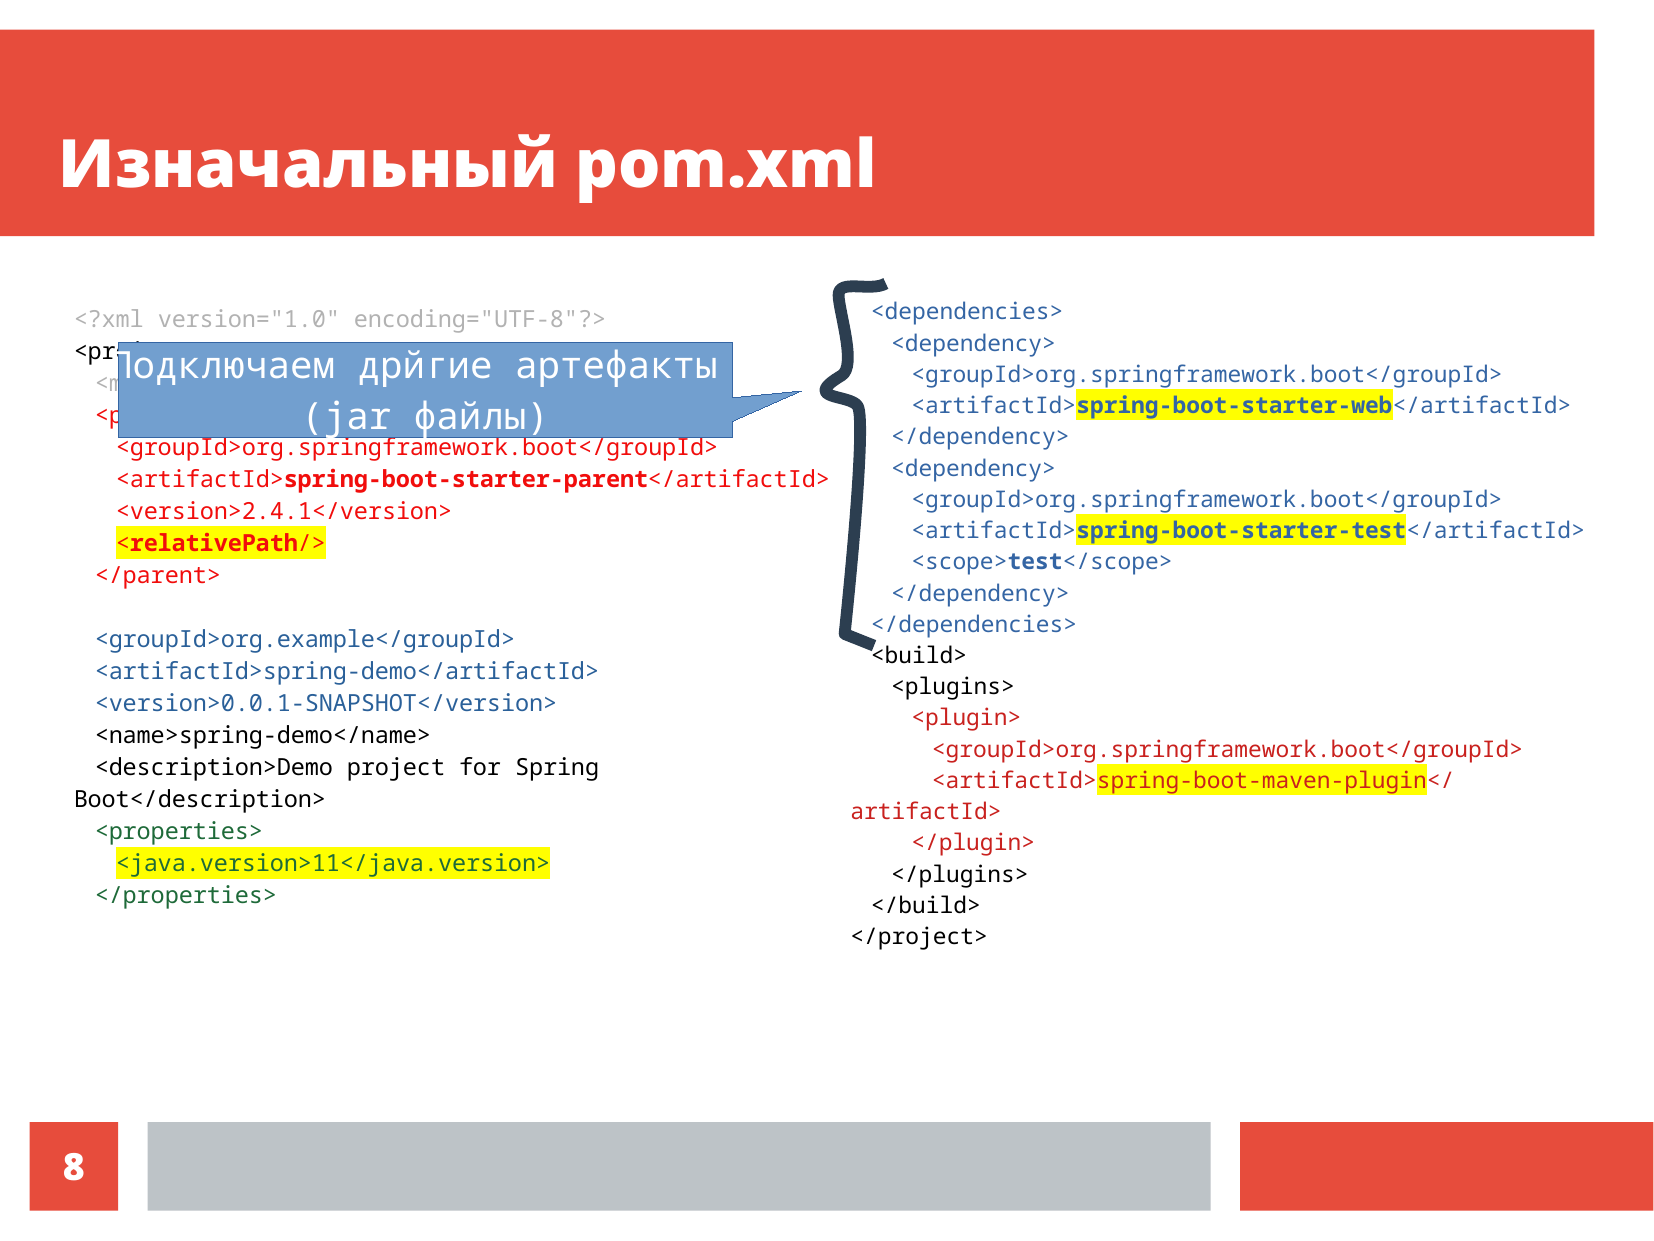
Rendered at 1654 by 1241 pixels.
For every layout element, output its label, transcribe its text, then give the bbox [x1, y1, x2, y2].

text_box <?xml version="1.0" encoding="UTF-8"?> <project> <modelVersion>4.0.0</modelVersion> <parent> <groupId>org.springframework.boot</groupId> <artifactId>spring-boot-starter-parent</artifactId> <version>2.4.1</version> <relativePath/> </parent> <groupId>org.example</groupId> <artifactId>spring-demo</artifactId> <version>0.0.1-SNAPSHOT</version> <name>spring-demo</name> <description>Demo project for Spring Boot</description> <properties> <java.version>11</java.version> </properties> [59, 295, 850, 957]
text_box <dependencies> <dependency> <groupId>org.springframework.boot</groupId> <artifactId>spring-boot-starter-web</artifactId> </dependency> <dependency> <groupId>org.springframework.boot</groupId> <artifactId>spring-boot-starter-test</artifactId> <scope>test</scope> </dependency> </dependencies> <build> <plugins> <plugin> <groupId>org.springframework.boot</groupId> <artifactId>spring-boot-maven-plugin</artifactId> </plugin> </plugins> </build> </project> [850, 295, 1595, 969]
title Изначальный pom.xml [59, 59, 1595, 207]
text_box Подключаем дрйгие артефакты (jar файлы) [118, 342, 802, 438]
